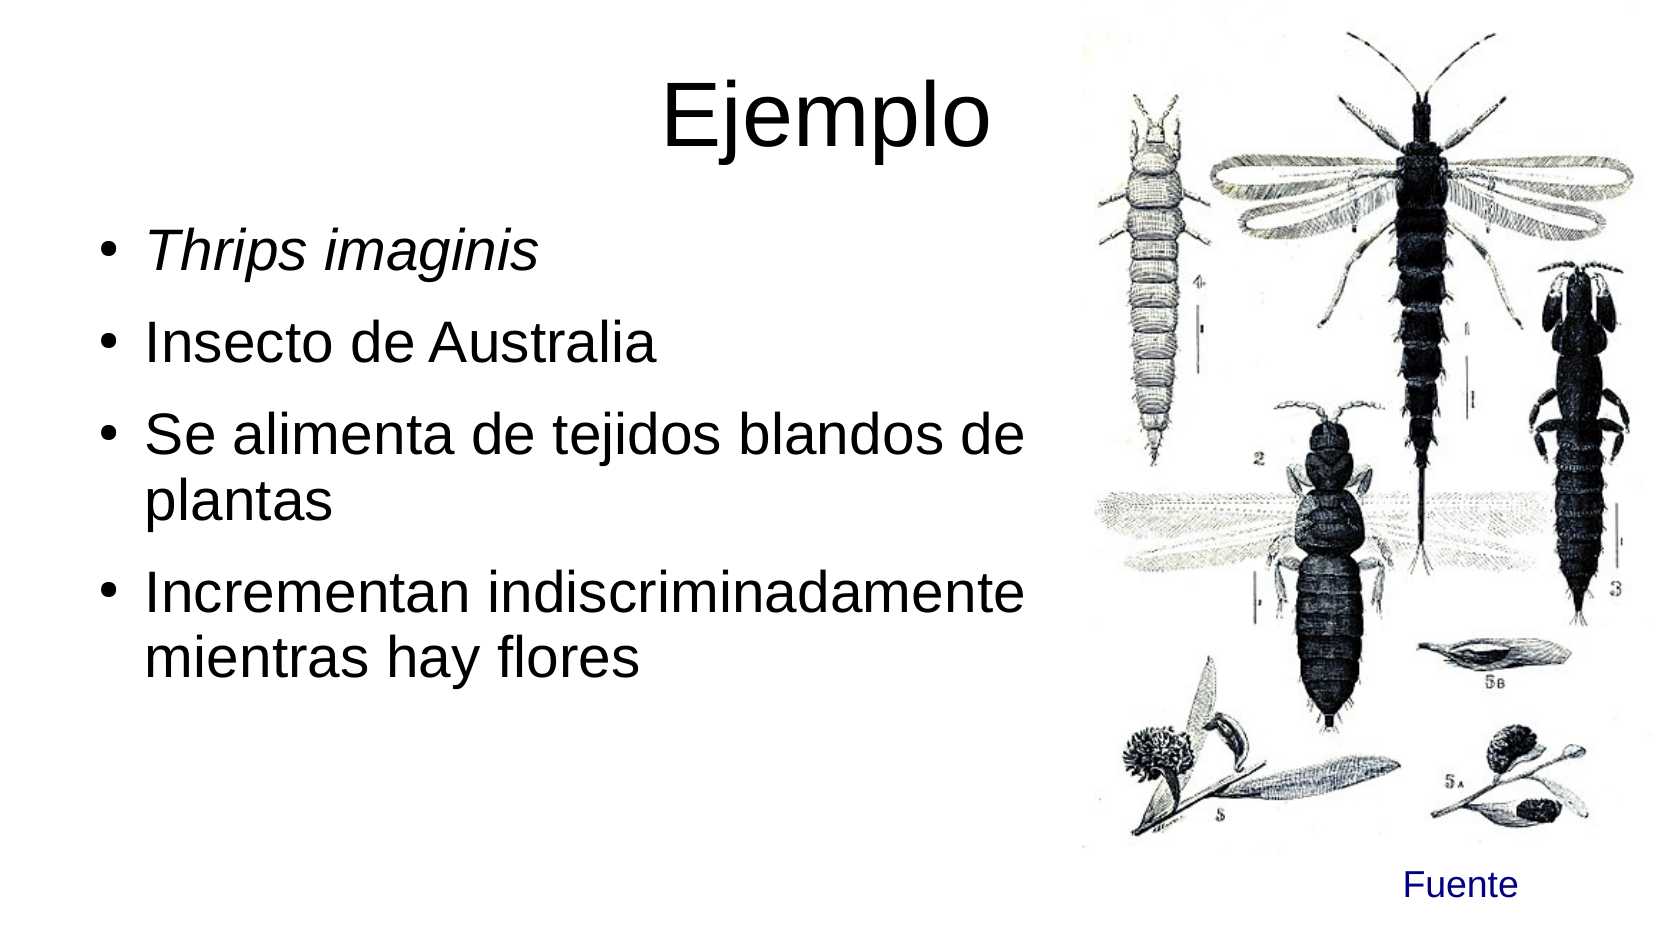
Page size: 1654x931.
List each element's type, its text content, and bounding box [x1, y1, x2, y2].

picture [1082, 0, 1654, 856]
list Thrips imaginis Insecto de Australia Se alimenta de tejidos blandos de plantas Incrementan indiscriminadamente mientras hay flores [82, 217, 1034, 758]
text_box Fuente [1387, 856, 1565, 914]
title Ejemplo [82, 37, 1082, 193]
